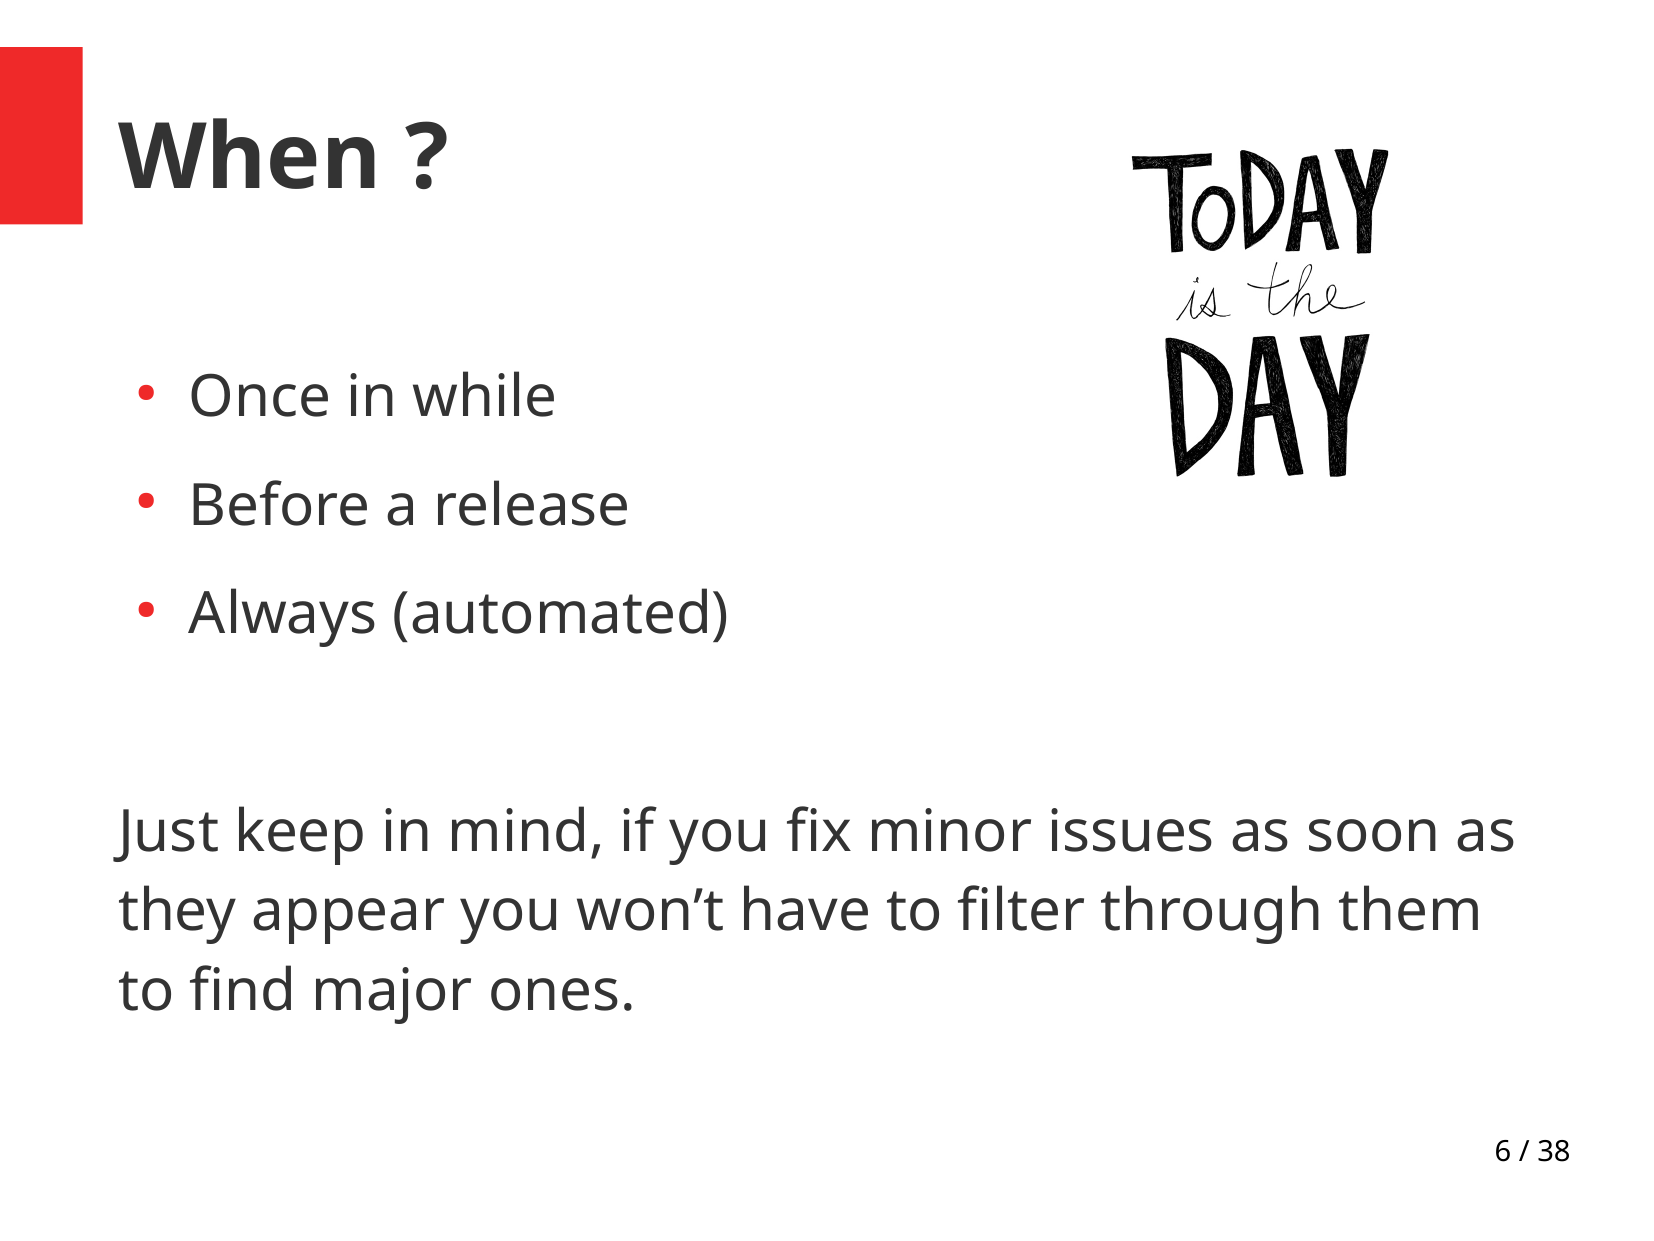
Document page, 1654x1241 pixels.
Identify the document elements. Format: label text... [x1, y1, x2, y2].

list Once in while Before a release Always (automated) Just keep in mind, if you fix minor issues as soon as they appear you won’t have to filter through them to find major ones. [118, 354, 1536, 1074]
picture [1080, 74, 1438, 558]
title When ? [118, 49, 1571, 257]
